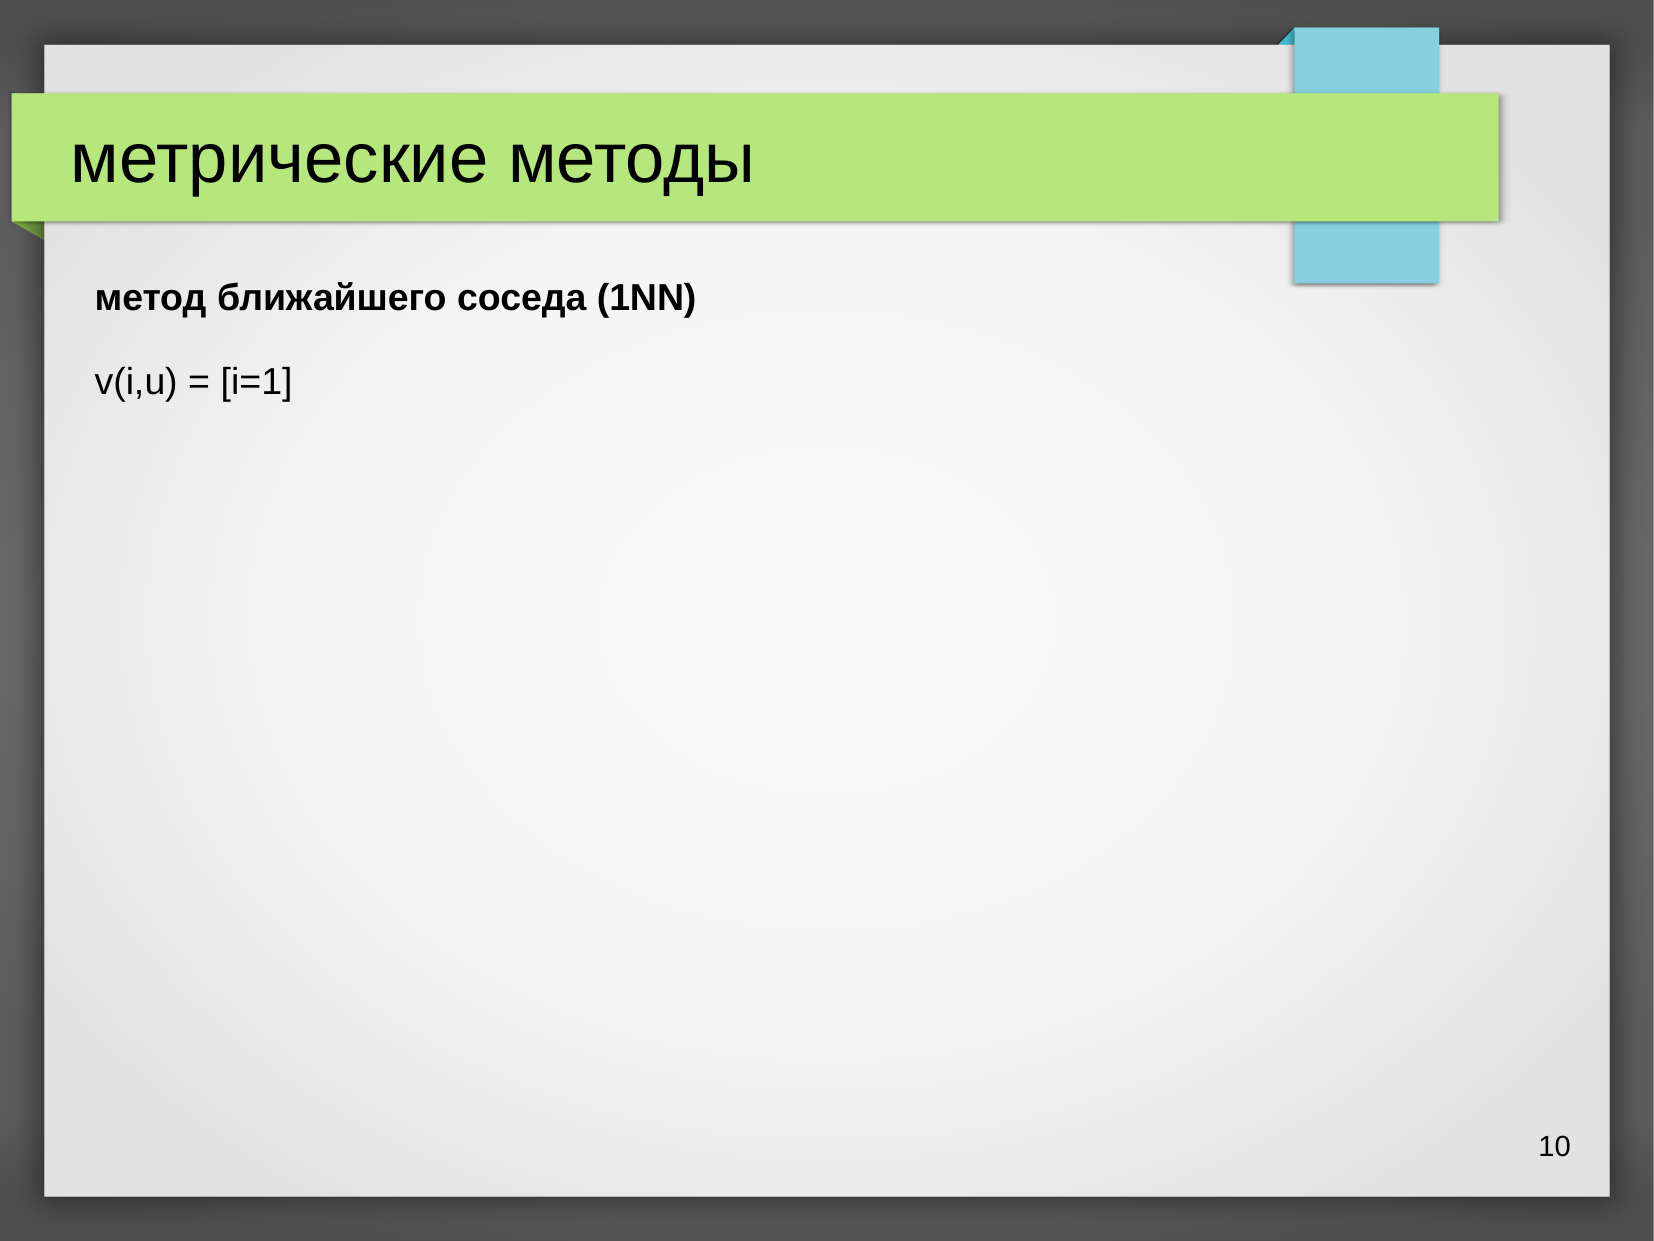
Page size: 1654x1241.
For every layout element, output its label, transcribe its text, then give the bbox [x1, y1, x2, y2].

picture [0, 0, 1654, 1241]
subtitle метод ближайшего соседа (1NN) v(i,u) = [i=1] [94, 271, 733, 407]
title метрические методы [70, 118, 1205, 199]
